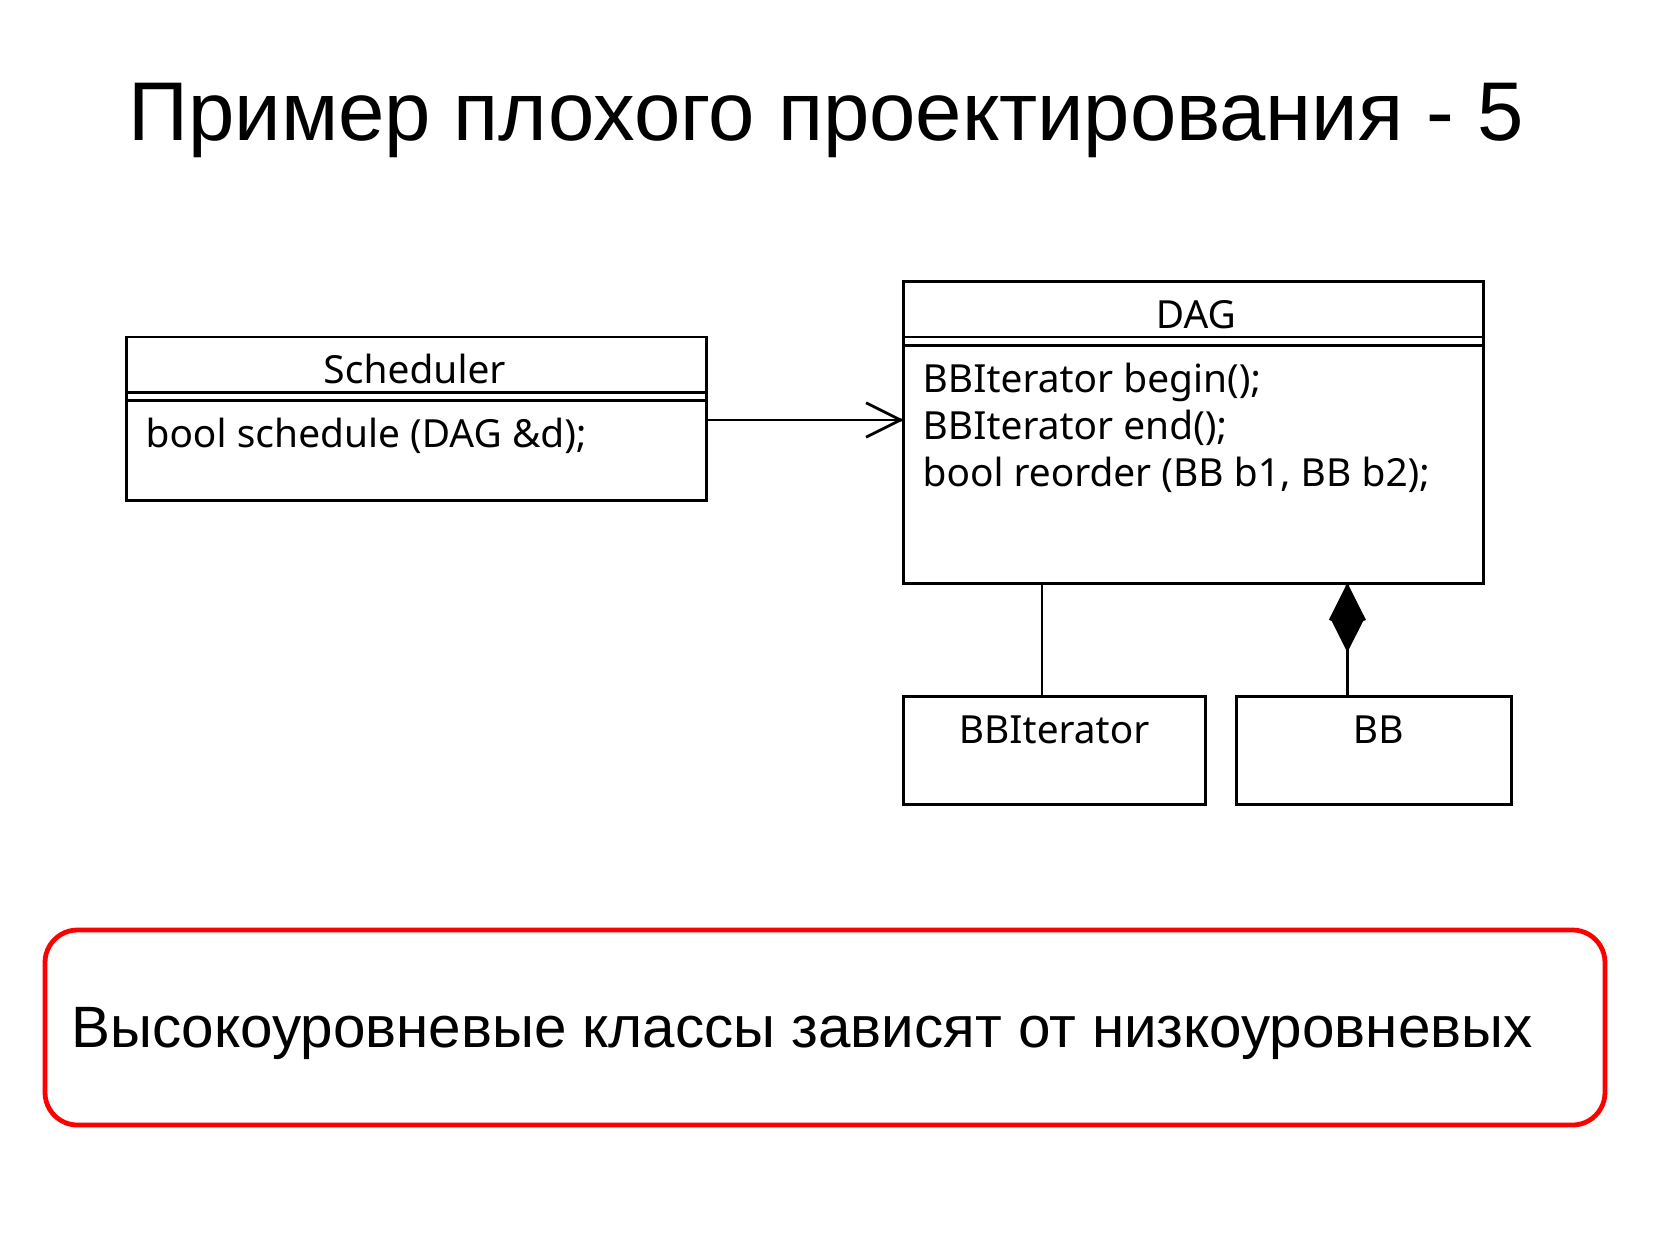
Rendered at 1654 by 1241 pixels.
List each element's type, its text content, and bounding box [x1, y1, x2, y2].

picture [69, 225, 1571, 864]
text_box Высокоуровневые классы зависят от низкоуровневых [45, 930, 1606, 1126]
title Пример плохого проектирования - 5 [82, 8, 1571, 216]
